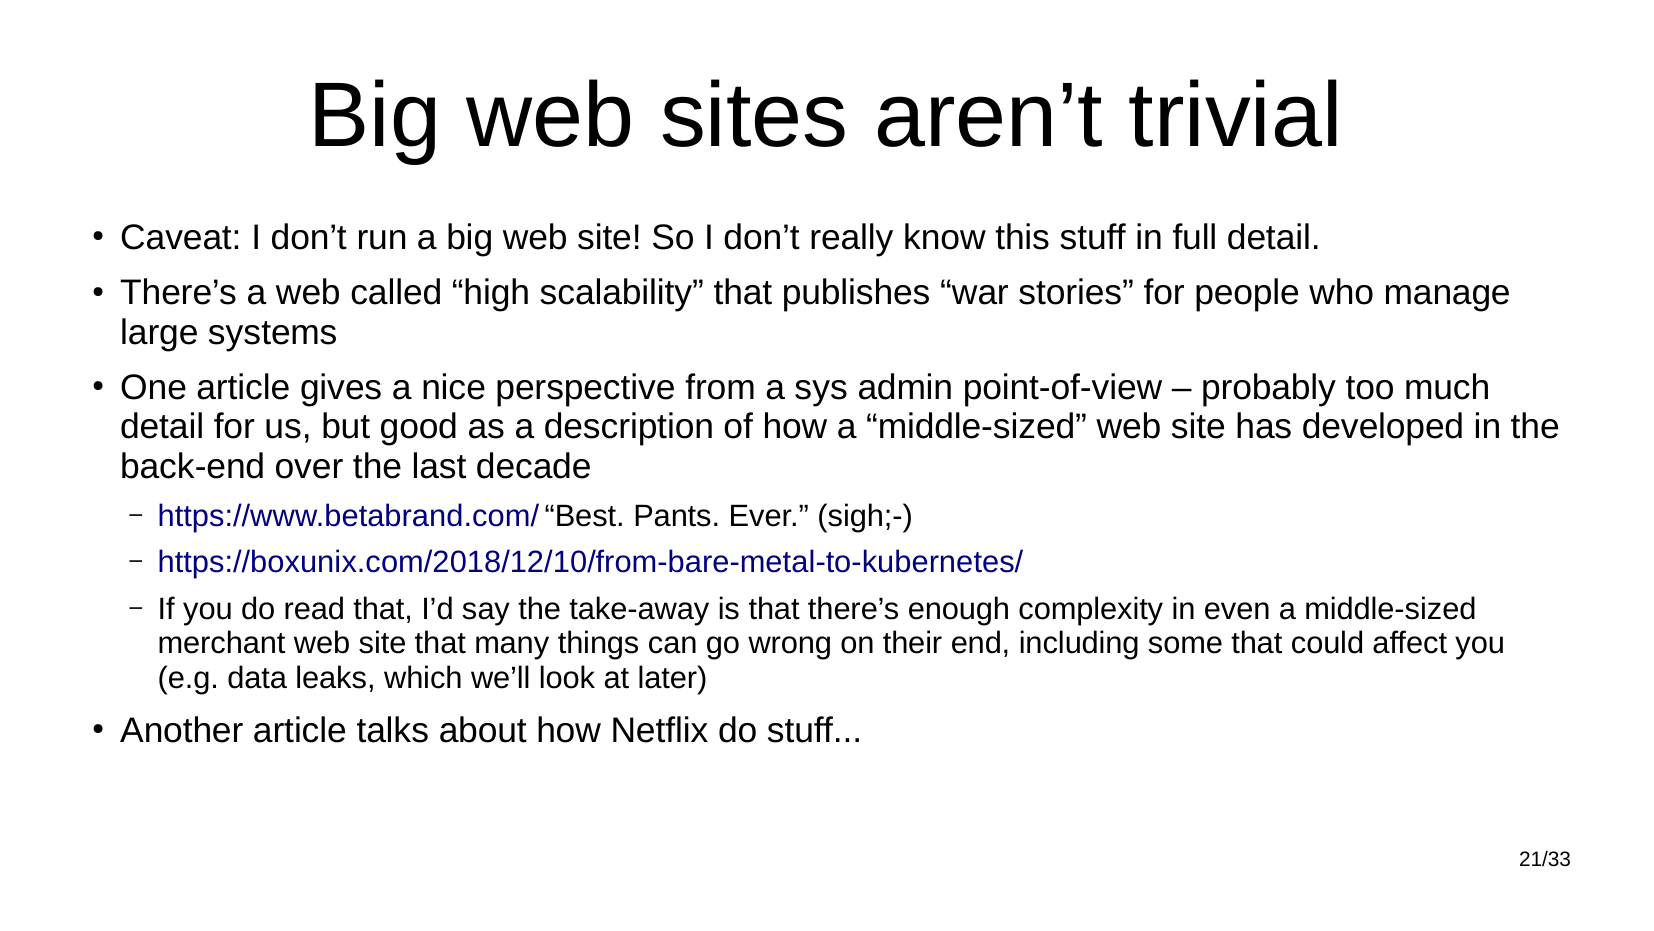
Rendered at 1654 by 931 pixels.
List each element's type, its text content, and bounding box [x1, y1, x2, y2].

list Caveat: I don’t run a big web site! So I don’t really know this stuff in full detail. There’s a web called “high scalability” that publishes “war stories” for people who manage large systems One article gives a nice perspective from a sys admin point-of-view – probably too much detail for us, but good as a description of how a “middle-sized” web site has developed in the back-end over the last decade https://www.betabrand.com/ “Best. Pants. Ever.” (sigh;-) https://boxunix.com/2018/12/10/from-bare-metal-to-kubernetes/ If you do read that, I’d say the take-away is that there’s enough complexity in even a middle-sized merchant web site that many things can go wrong on their end, including some that could affect you (e.g. data leaks, which we’ll look at later) Another article talks about how Netflix do stuff... [82, 217, 1571, 758]
title Big web sites aren’t trivial [82, 37, 1571, 193]
